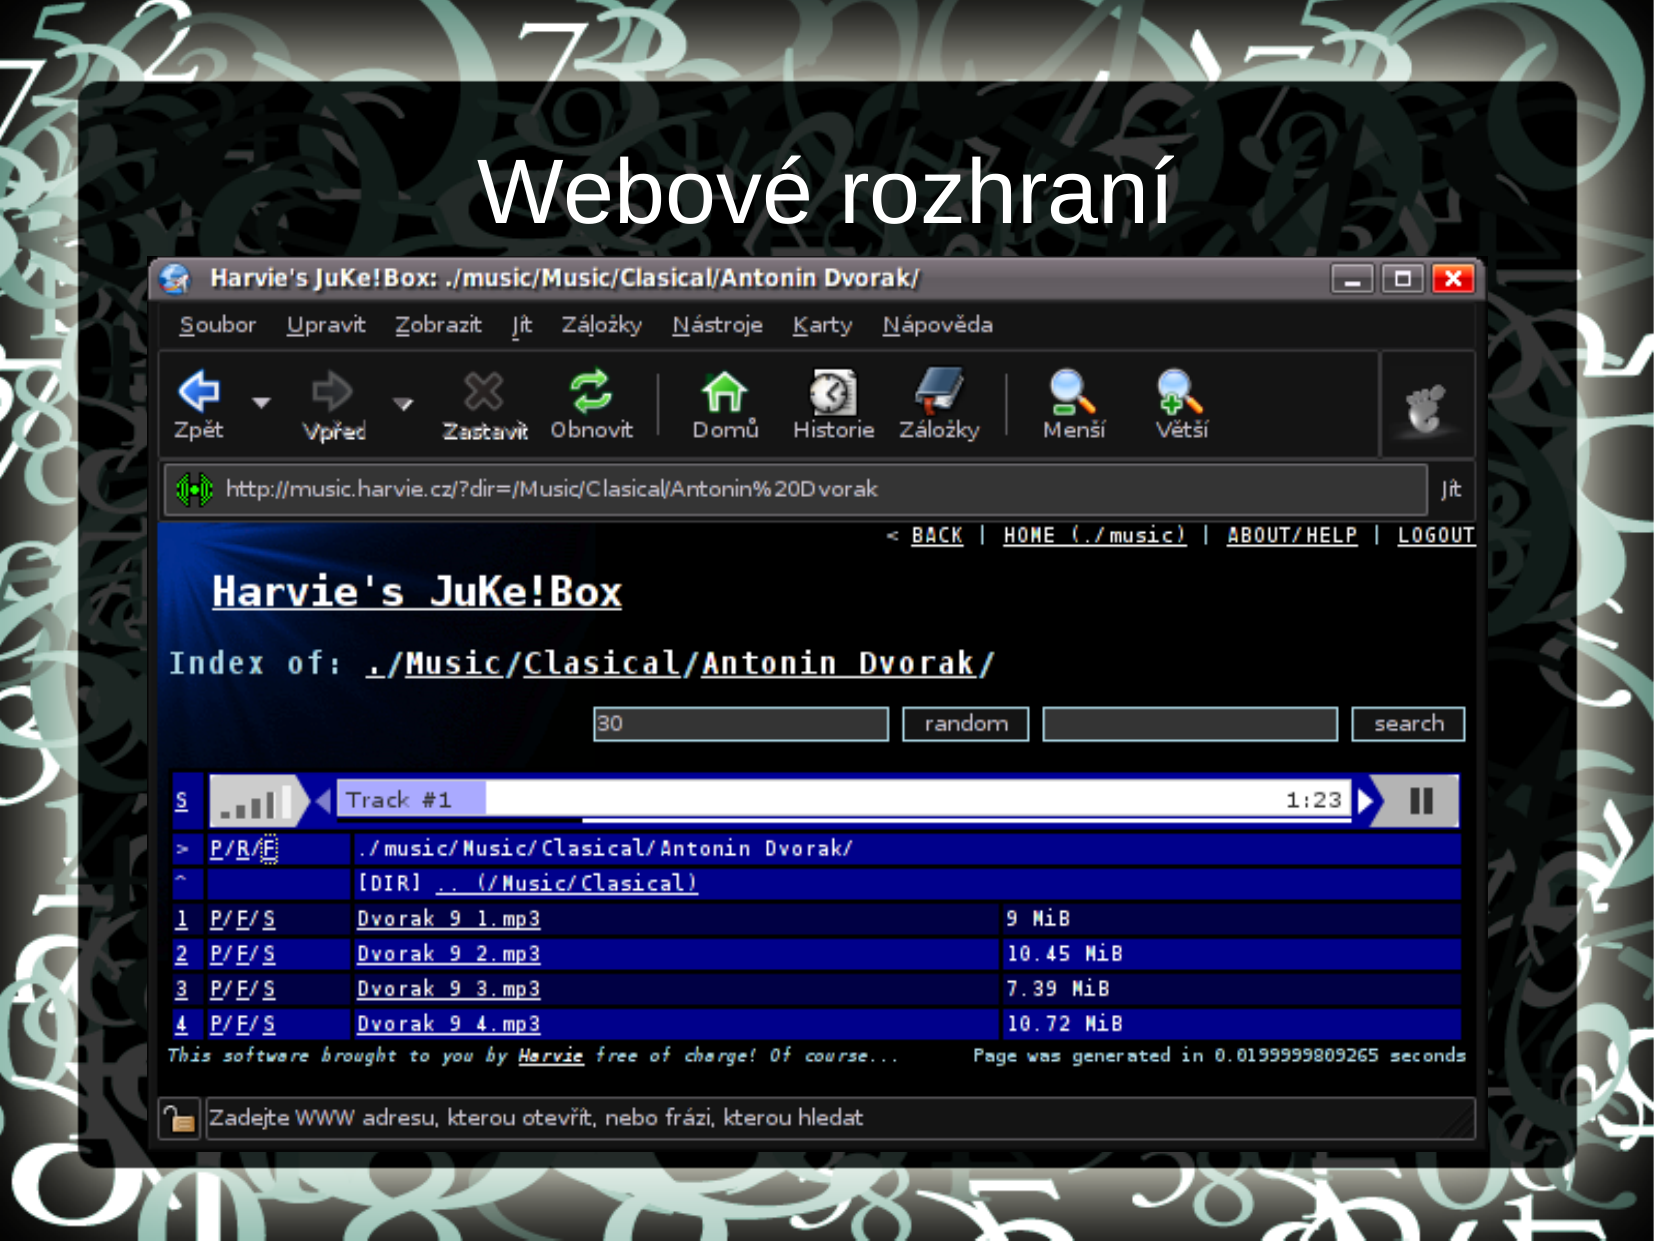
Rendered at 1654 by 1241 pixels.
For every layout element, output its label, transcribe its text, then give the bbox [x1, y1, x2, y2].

picture [0, 0, 1654, 1241]
title Webové rozhraní [82, 88, 1571, 296]
